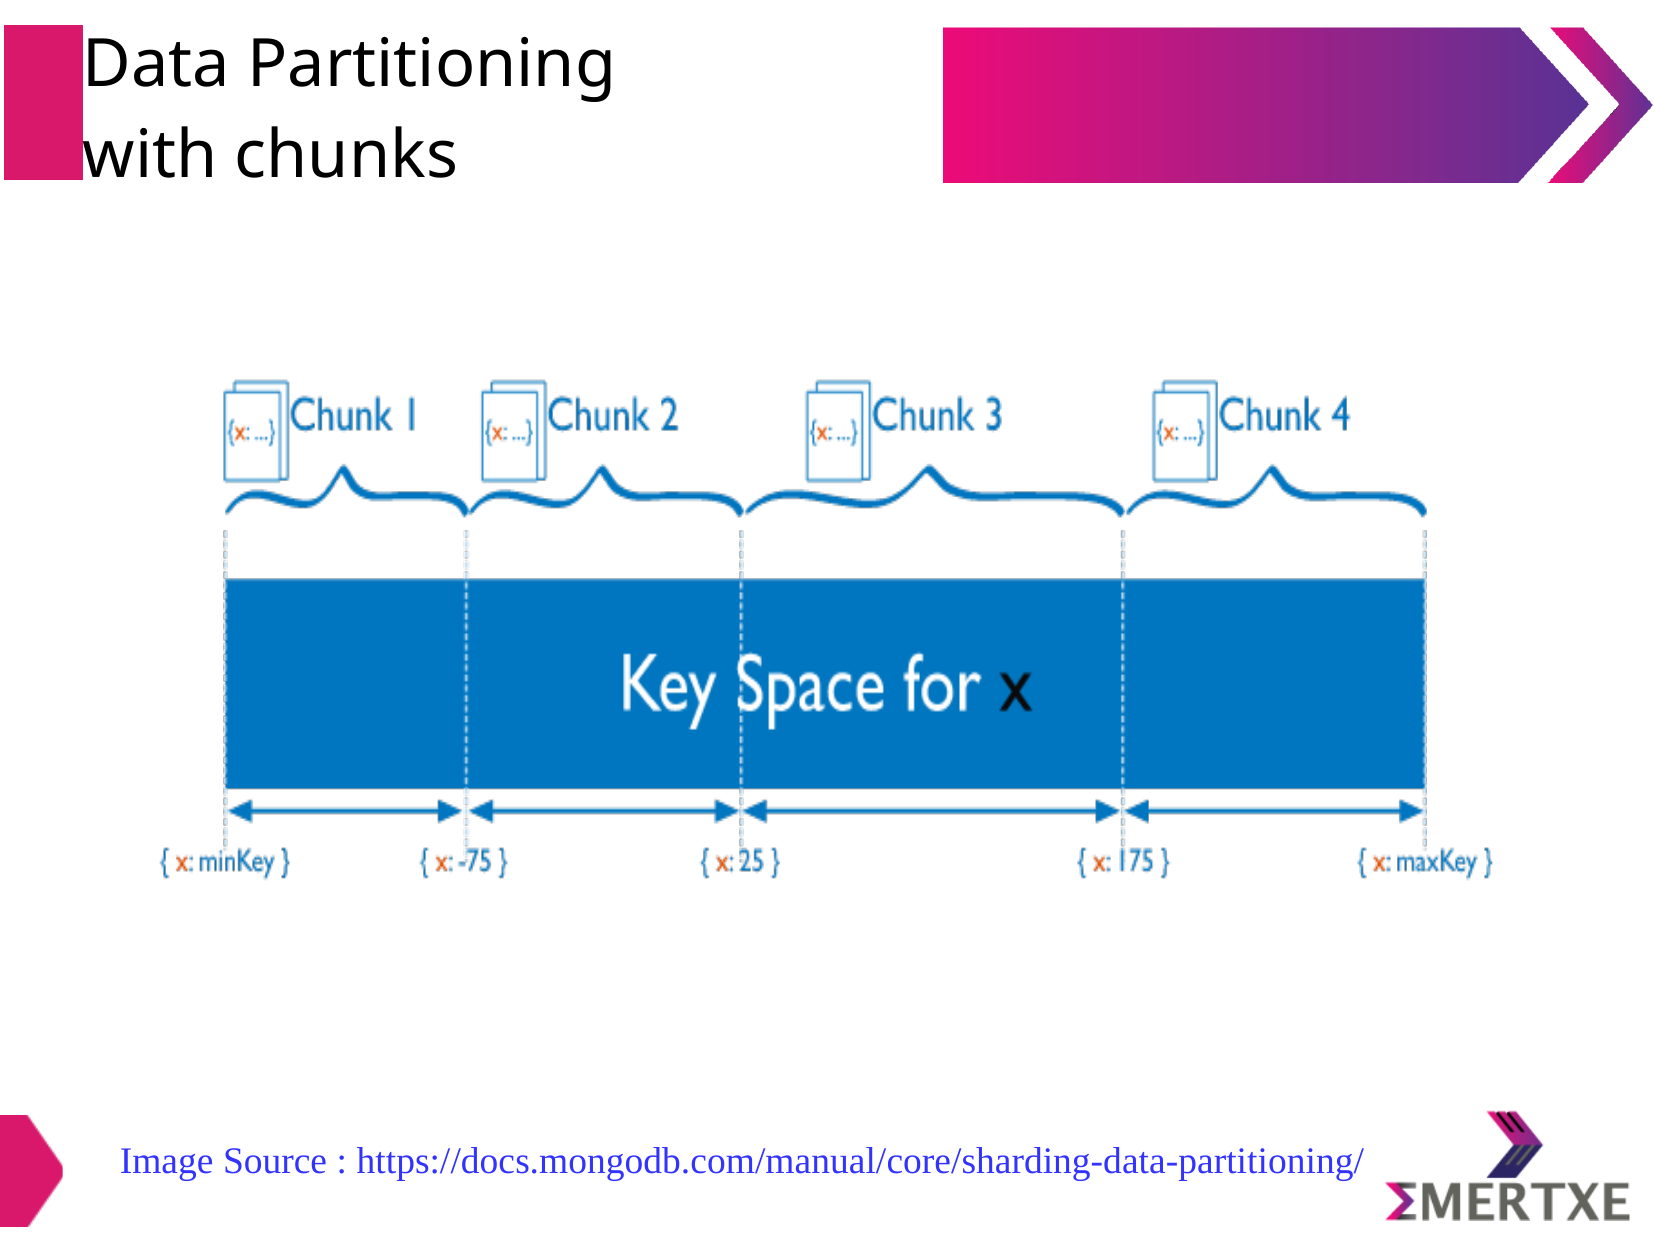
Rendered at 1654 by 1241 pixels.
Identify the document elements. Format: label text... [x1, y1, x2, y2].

picture [1571, 27, 1653, 183]
picture [1385, 1107, 1631, 1221]
picture [135, 344, 1516, 916]
text_box Image Source : https://docs.mongodb.com/manual/core/sharding-data-partitioning/ [105, 1132, 1426, 1231]
title Data Partitioning with chunks [82, 2, 1571, 210]
